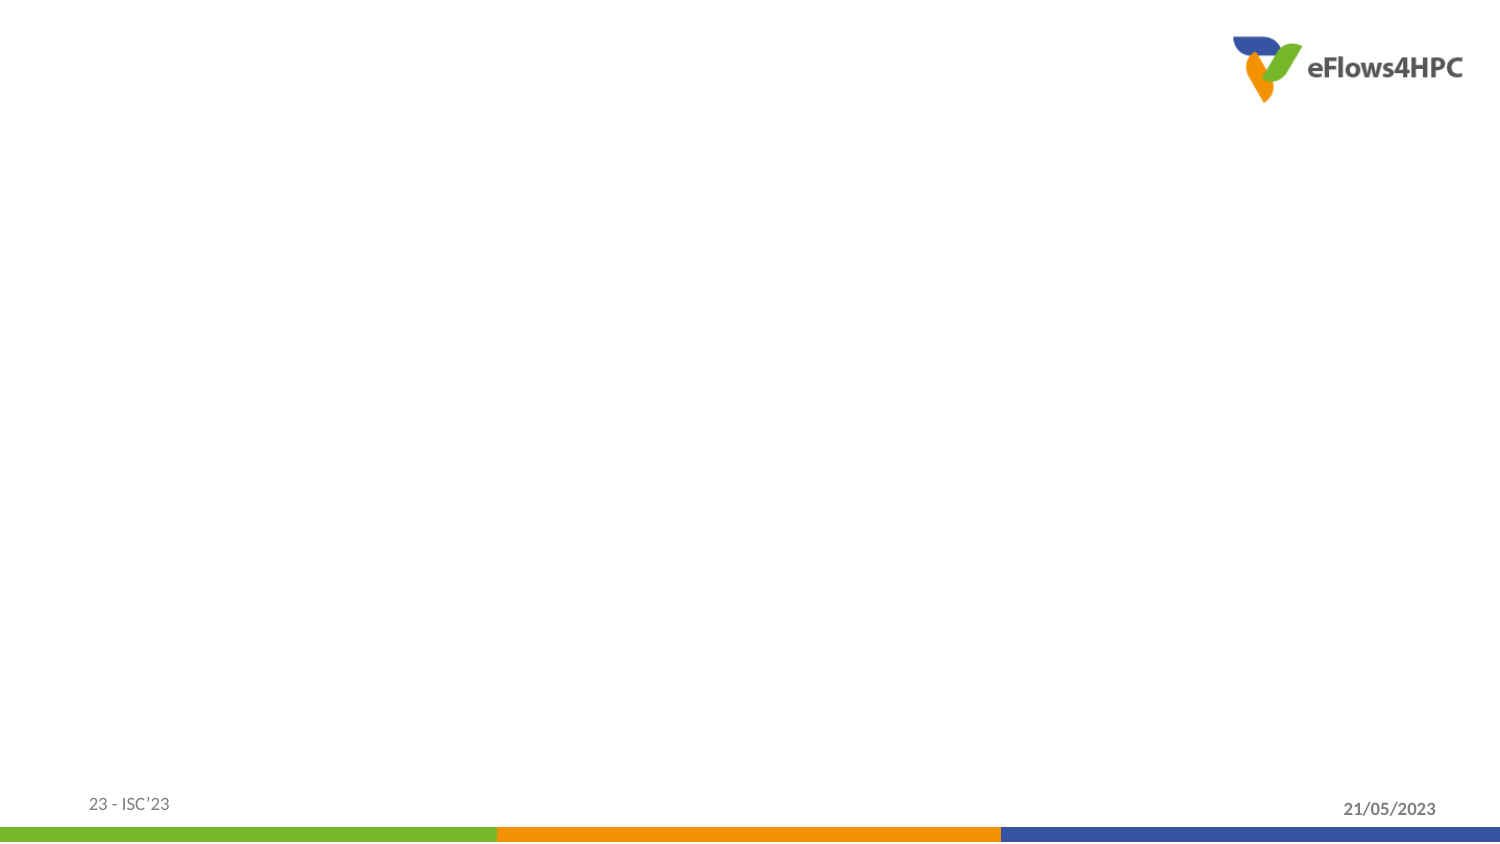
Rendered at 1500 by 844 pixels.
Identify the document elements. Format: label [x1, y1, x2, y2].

picture [1202, 23, 1487, 122]
